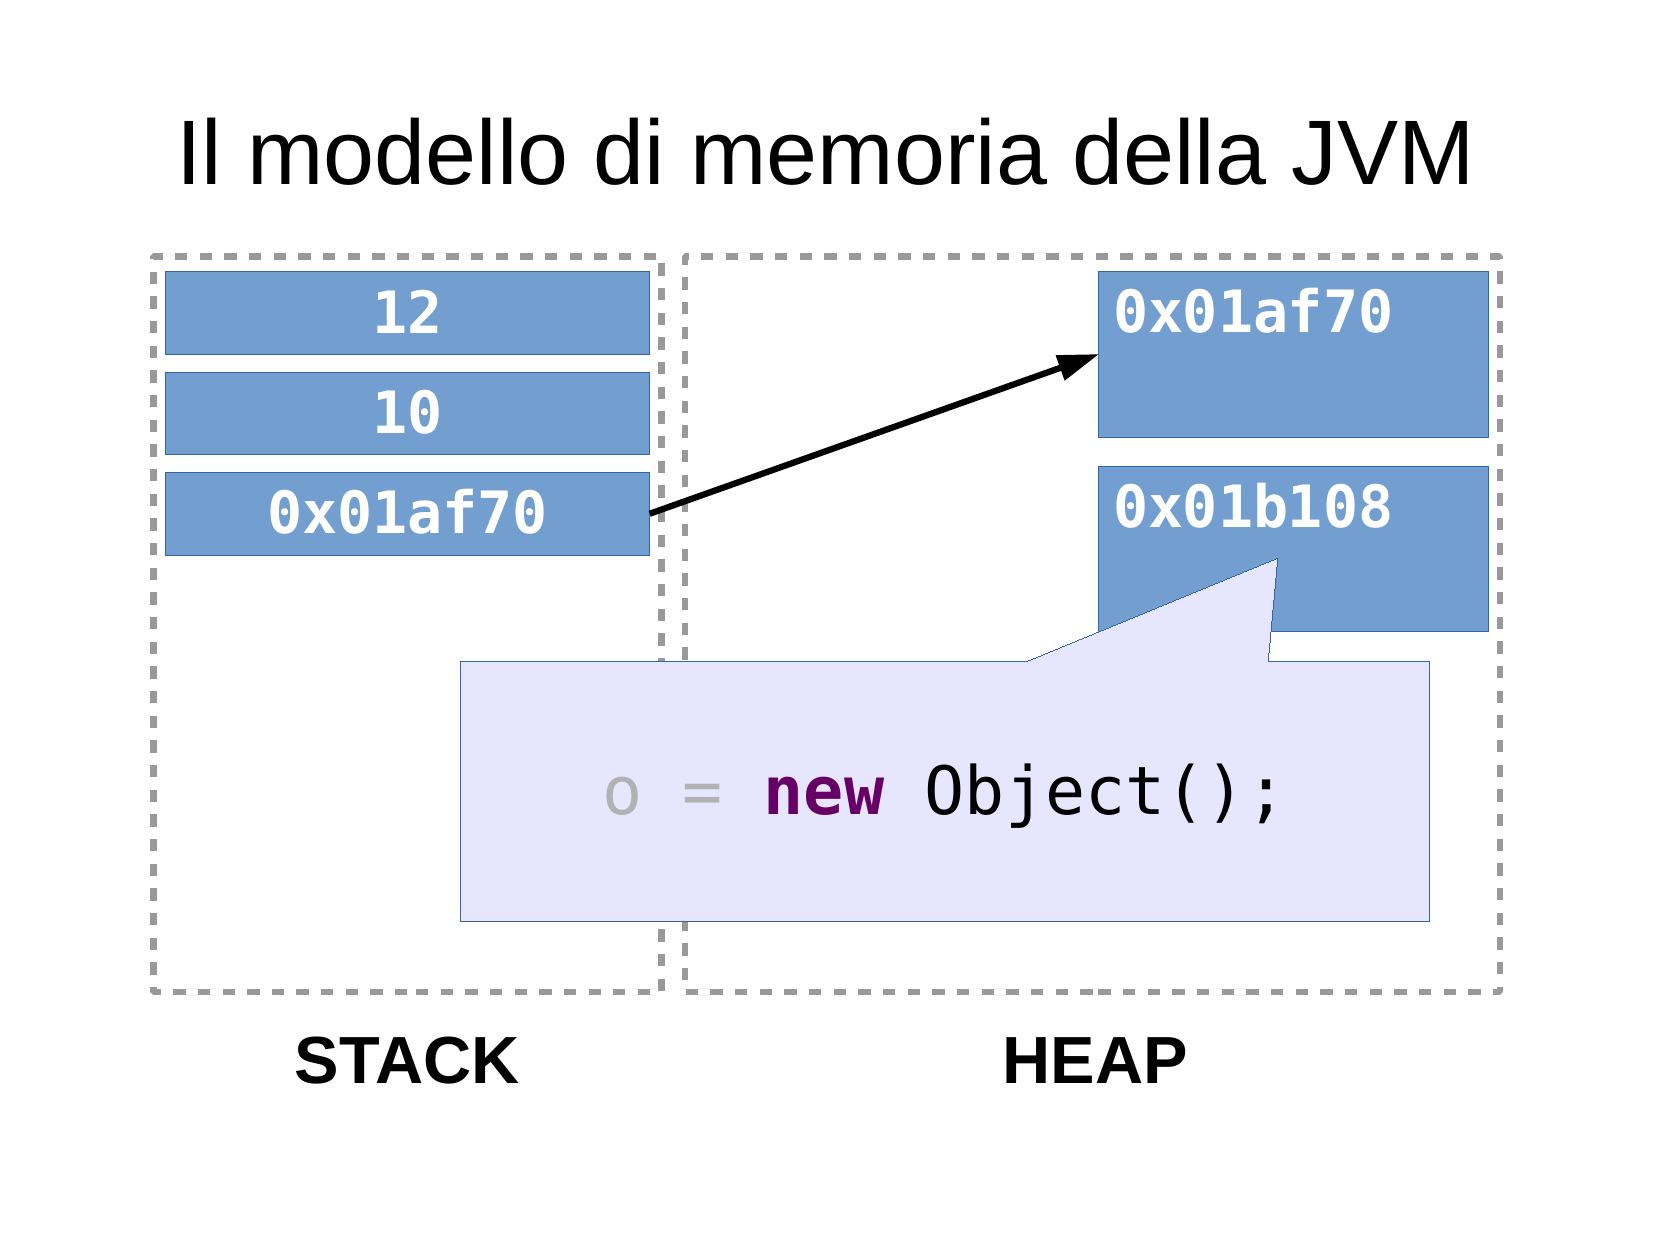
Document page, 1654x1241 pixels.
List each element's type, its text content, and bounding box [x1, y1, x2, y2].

text_box o = new Object(); [460, 558, 1430, 922]
text_box 12 [165, 271, 650, 355]
title Il modello di memoria della JVM [82, 49, 1571, 257]
text_box 10 [165, 372, 650, 455]
text_box HEAP [702, 1015, 1489, 1106]
text_box 0x01b108 [1098, 466, 1489, 632]
text_box 0x01af70 [1098, 271, 1489, 438]
text_box STACK [165, 1015, 650, 1106]
text_box 0x01af70 [165, 472, 650, 556]
